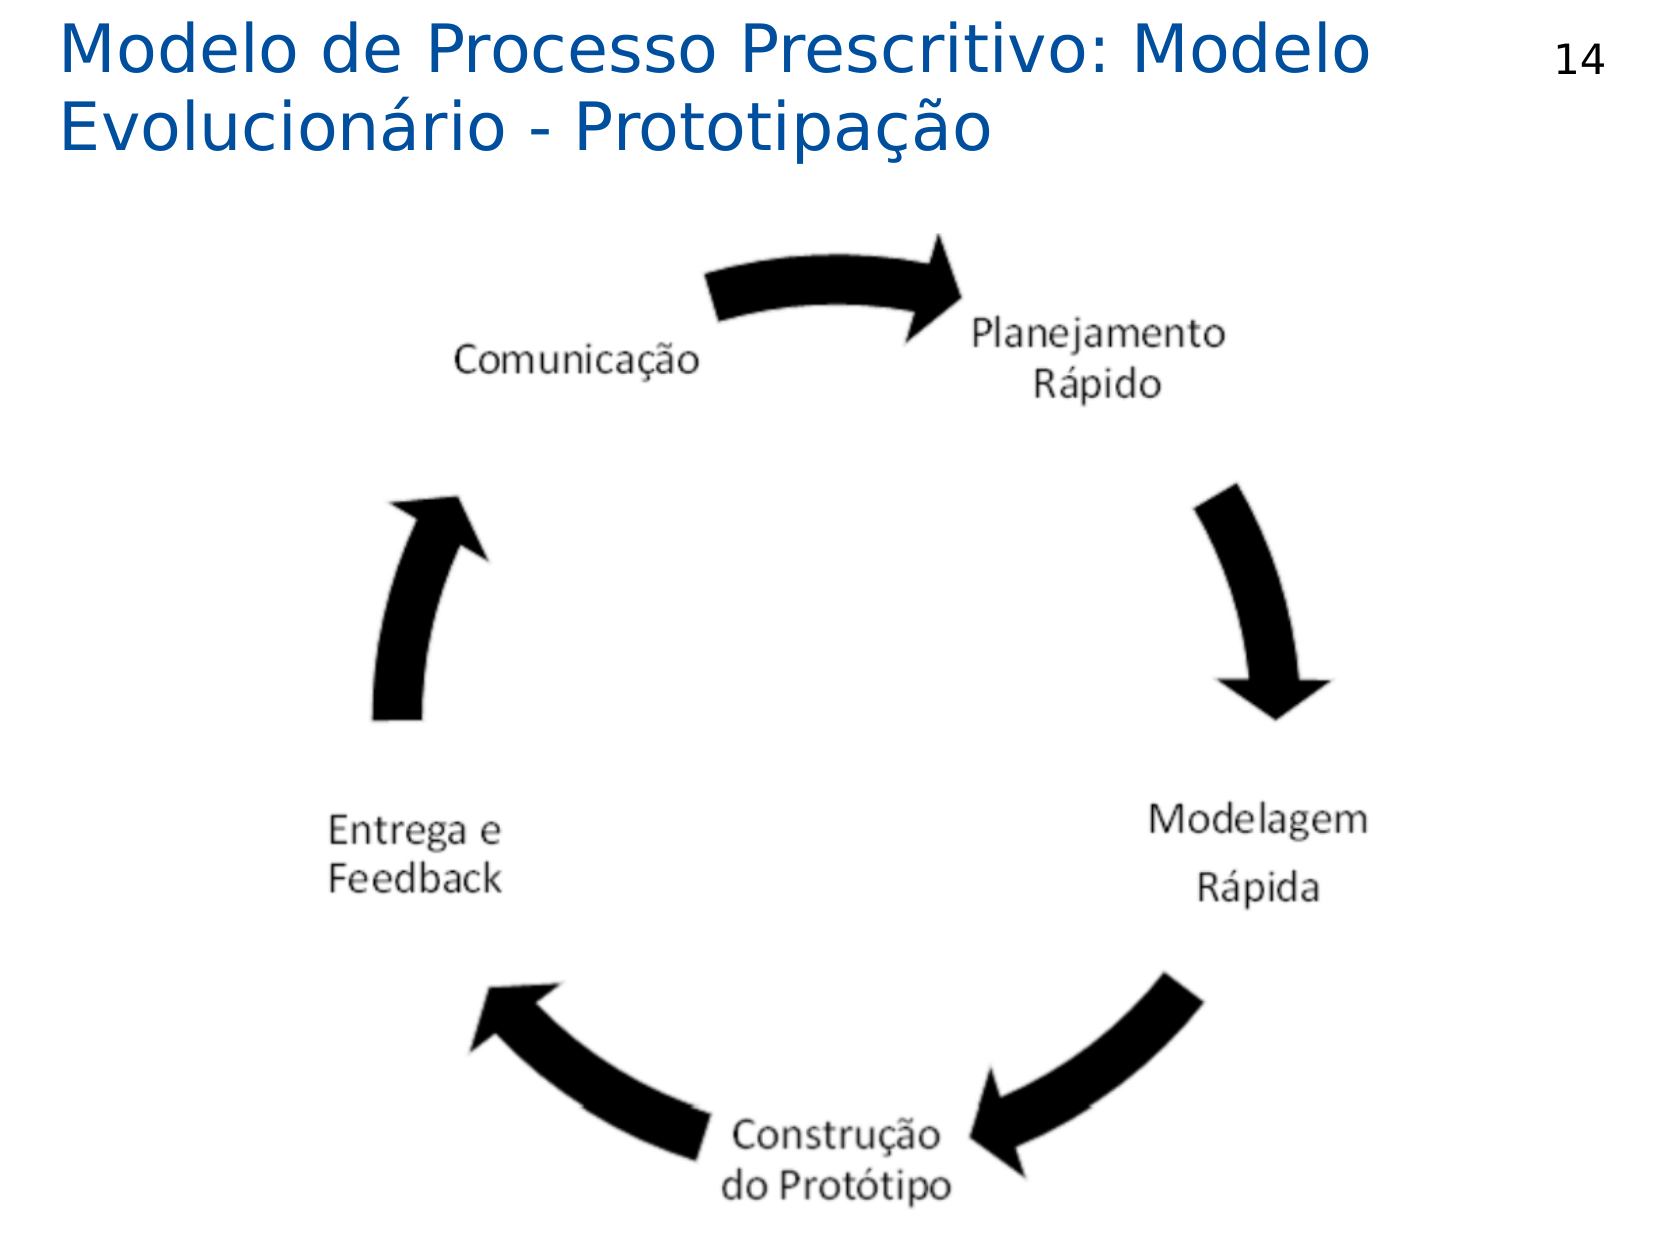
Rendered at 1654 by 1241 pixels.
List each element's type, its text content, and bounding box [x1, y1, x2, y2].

picture [325, 233, 1373, 1211]
title Modelo de Processo Prescritivo: Modelo Evolucionário - Prototipação [59, 10, 1506, 167]
